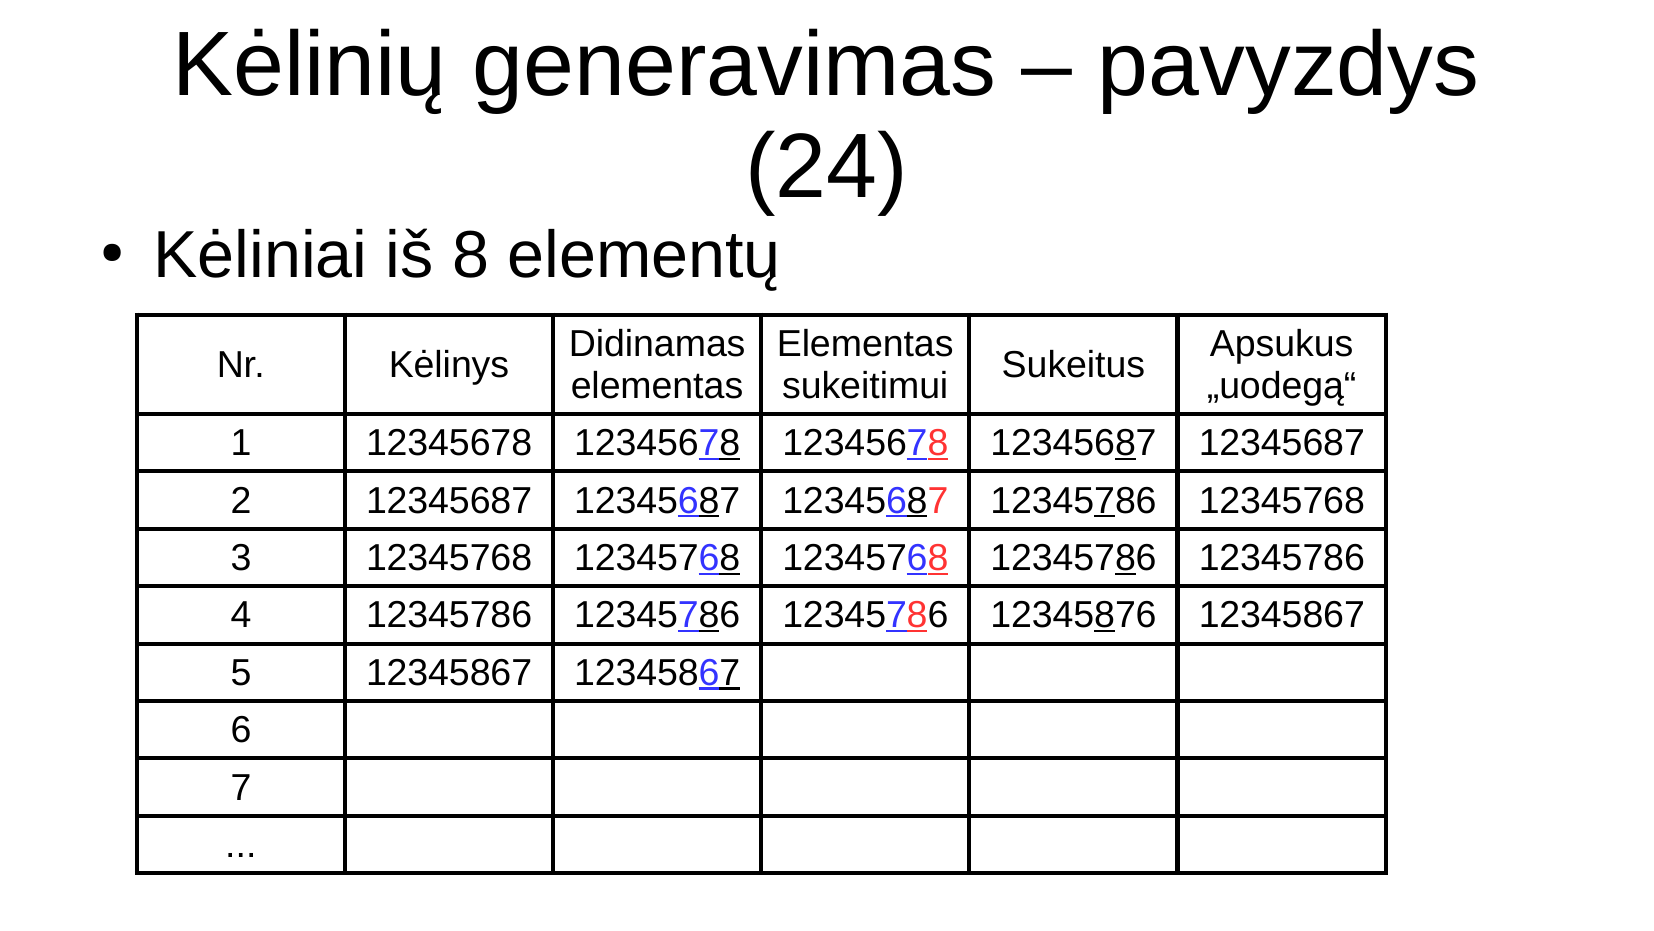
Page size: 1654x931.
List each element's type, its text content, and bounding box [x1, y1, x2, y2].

table_cell 12345687 [971, 416, 1175, 469]
table_cell 12345786 [971, 531, 1175, 584]
table_cell 12345768 [1180, 473, 1384, 527]
table_cell 6 [139, 703, 343, 756]
table_cell [1180, 818, 1384, 871]
table_cell 7 [139, 760, 343, 814]
table_cell [763, 646, 967, 699]
table_cell [971, 703, 1175, 756]
table_cell [971, 646, 1175, 699]
table_cell [555, 703, 759, 756]
table_cell 12345687 [555, 473, 759, 527]
table_cell 12345687 [347, 473, 551, 527]
table_cell [347, 818, 551, 871]
table_cell 12345678 [555, 416, 759, 469]
table_cell [555, 818, 759, 871]
table_cell 12345867 [1180, 588, 1384, 642]
table_header Apsukus „uodegą“ [1180, 317, 1384, 412]
table_cell 4 [139, 588, 343, 642]
table_cell 1 [139, 416, 343, 469]
table_cell 12345786 [971, 473, 1175, 527]
table_cell 12345786 [347, 588, 551, 642]
table_cell 12345876 [971, 588, 1175, 642]
table_cell 12345687 [1180, 416, 1384, 469]
table_cell 2 [139, 473, 343, 527]
table_cell [971, 818, 1175, 871]
table_cell 12345786 [1180, 531, 1384, 584]
table_cell 12345867 [347, 646, 551, 699]
table_cell 3 [139, 531, 343, 584]
table_header Kėlinys [347, 317, 551, 412]
table_cell [763, 703, 967, 756]
table_cell [971, 760, 1175, 814]
table_cell [1180, 760, 1384, 814]
table_cell 12345768 [347, 531, 551, 584]
table_cell 12345678 [763, 416, 967, 469]
table_cell 12345768 [763, 531, 967, 584]
list Kėliniai iš 8 elementų [82, 217, 1571, 757]
table_cell [555, 760, 759, 814]
table_cell [1180, 646, 1384, 699]
table_cell [347, 760, 551, 814]
table_cell 12345678 [347, 416, 551, 469]
table_header Elementas sukeitimui [763, 317, 967, 412]
table_header Didinamas elementas [555, 317, 759, 412]
table_cell [763, 760, 967, 814]
table_cell 12345687 [763, 473, 967, 527]
table_cell [347, 703, 551, 756]
table_cell 12345786 [555, 588, 759, 642]
table_cell 12345786 [763, 588, 967, 642]
table_cell 12345867 [555, 646, 759, 699]
table_header Nr. [139, 317, 343, 412]
table_cell ... [139, 818, 343, 871]
table_cell [763, 818, 967, 871]
table_cell 12345768 [555, 531, 759, 584]
table_cell [1180, 703, 1384, 756]
table_cell 5 [139, 646, 343, 699]
table_header Sukeitus [971, 317, 1175, 412]
title Kėlinių generavimas – pavyzdys (24) [82, 12, 1571, 217]
